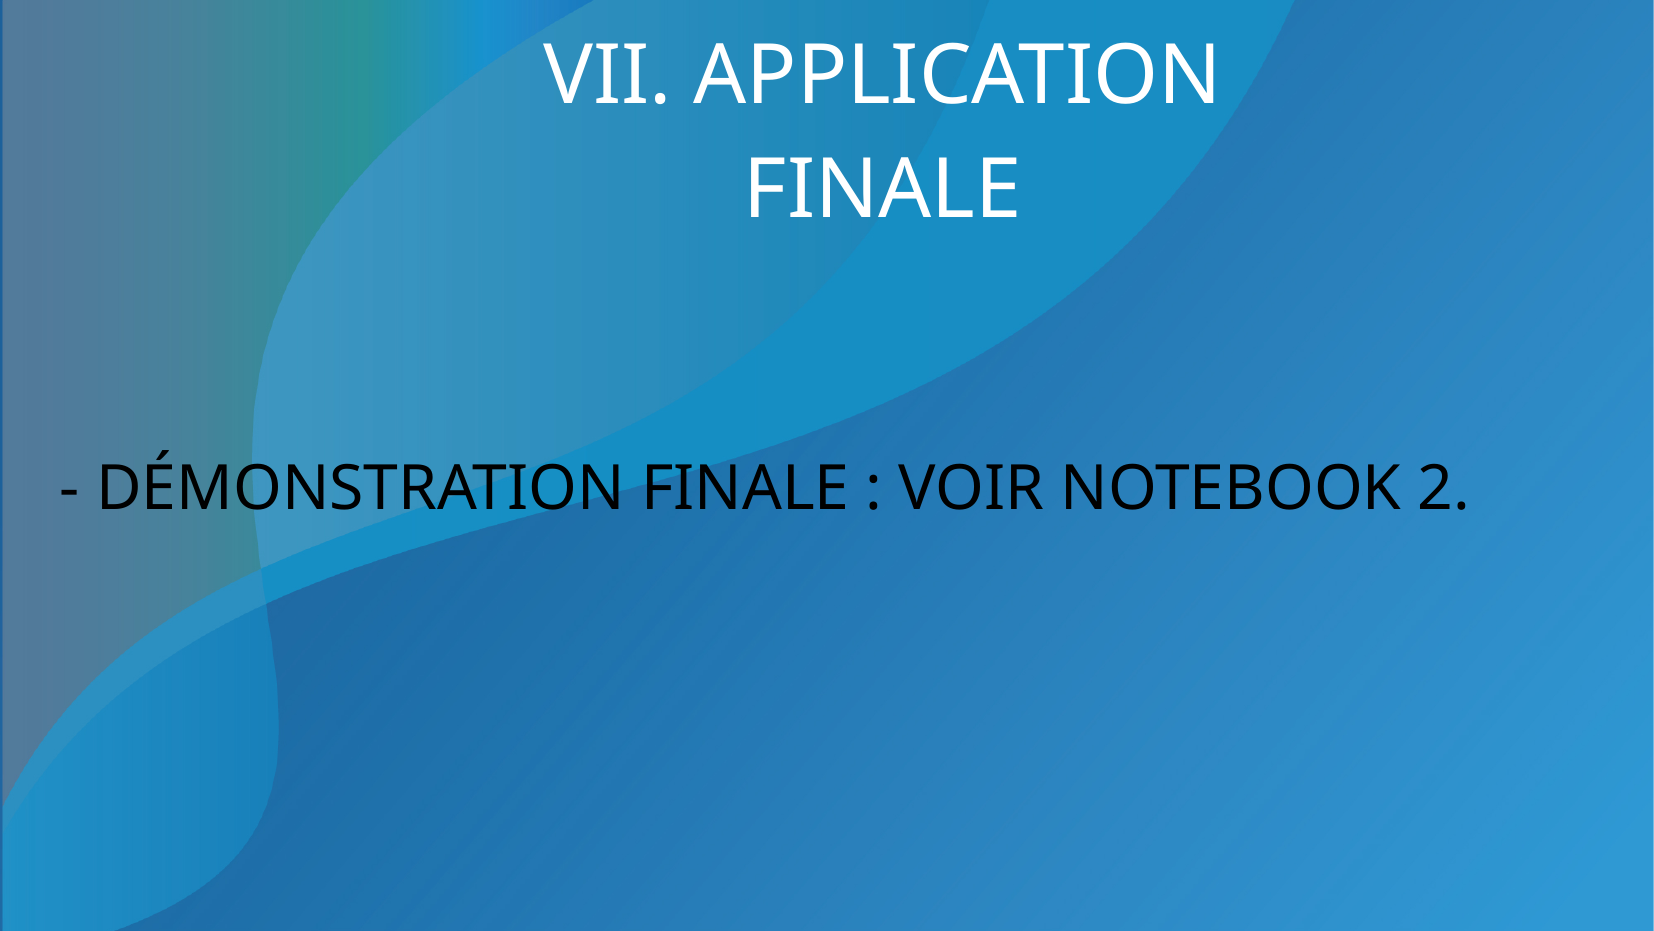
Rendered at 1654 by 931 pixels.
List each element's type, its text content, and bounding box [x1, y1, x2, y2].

picture [0, 0, 1654, 931]
text_box - DÉMONSTRATION FINALE : VOIR NOTEBOOK 2. [45, 435, 1576, 825]
title VII. APPLICATION FINALE [420, 45, 1346, 212]
